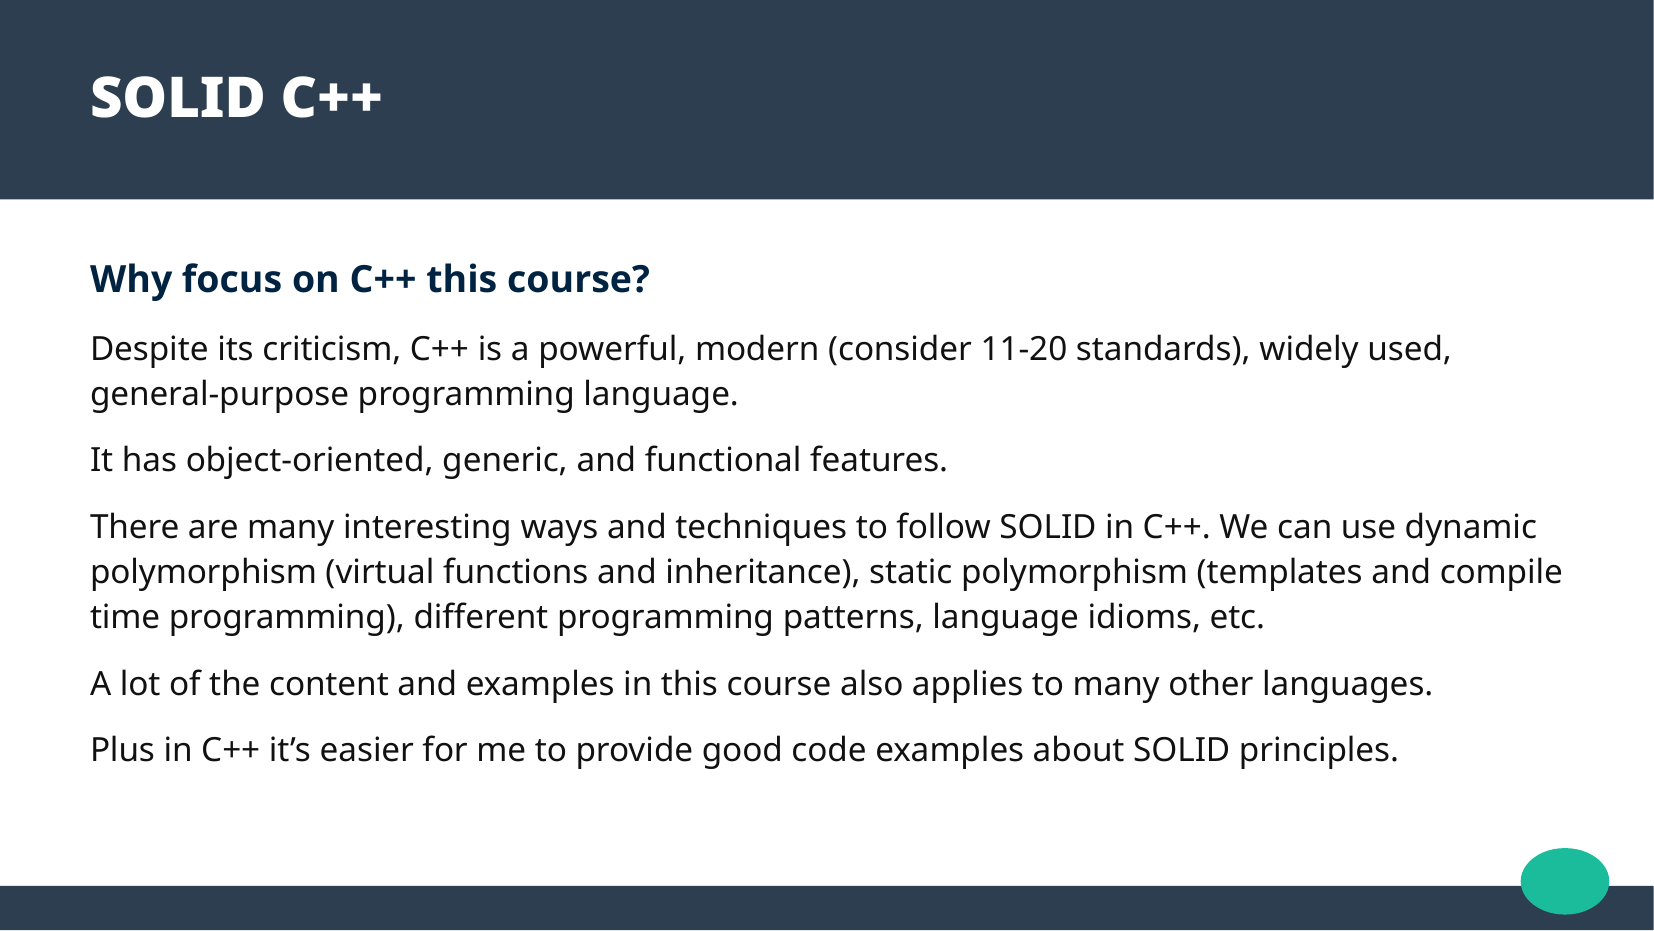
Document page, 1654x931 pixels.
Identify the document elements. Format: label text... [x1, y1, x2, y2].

subtitle Why focus on C++ this course? Despite its criticism, C++ is a powerful, modern (consider 11-20 standards), widely used, general-purpose programming language. It has object-oriented, generic, and functional features. There are many interesting ways and techniques to follow SOLID in C++. We can use dynamic polymorphism (virtual functions and inheritance), static polymorphism (templates and compile time programming), different programming patterns, language idioms, etc. A lot of the content and examples in this course also applies to many other languages. Plus in C++ it’s easier for me to provide good code examples about SOLID principles. [90, 154, 1576, 931]
title SOLID C++ [90, 37, 1595, 155]
